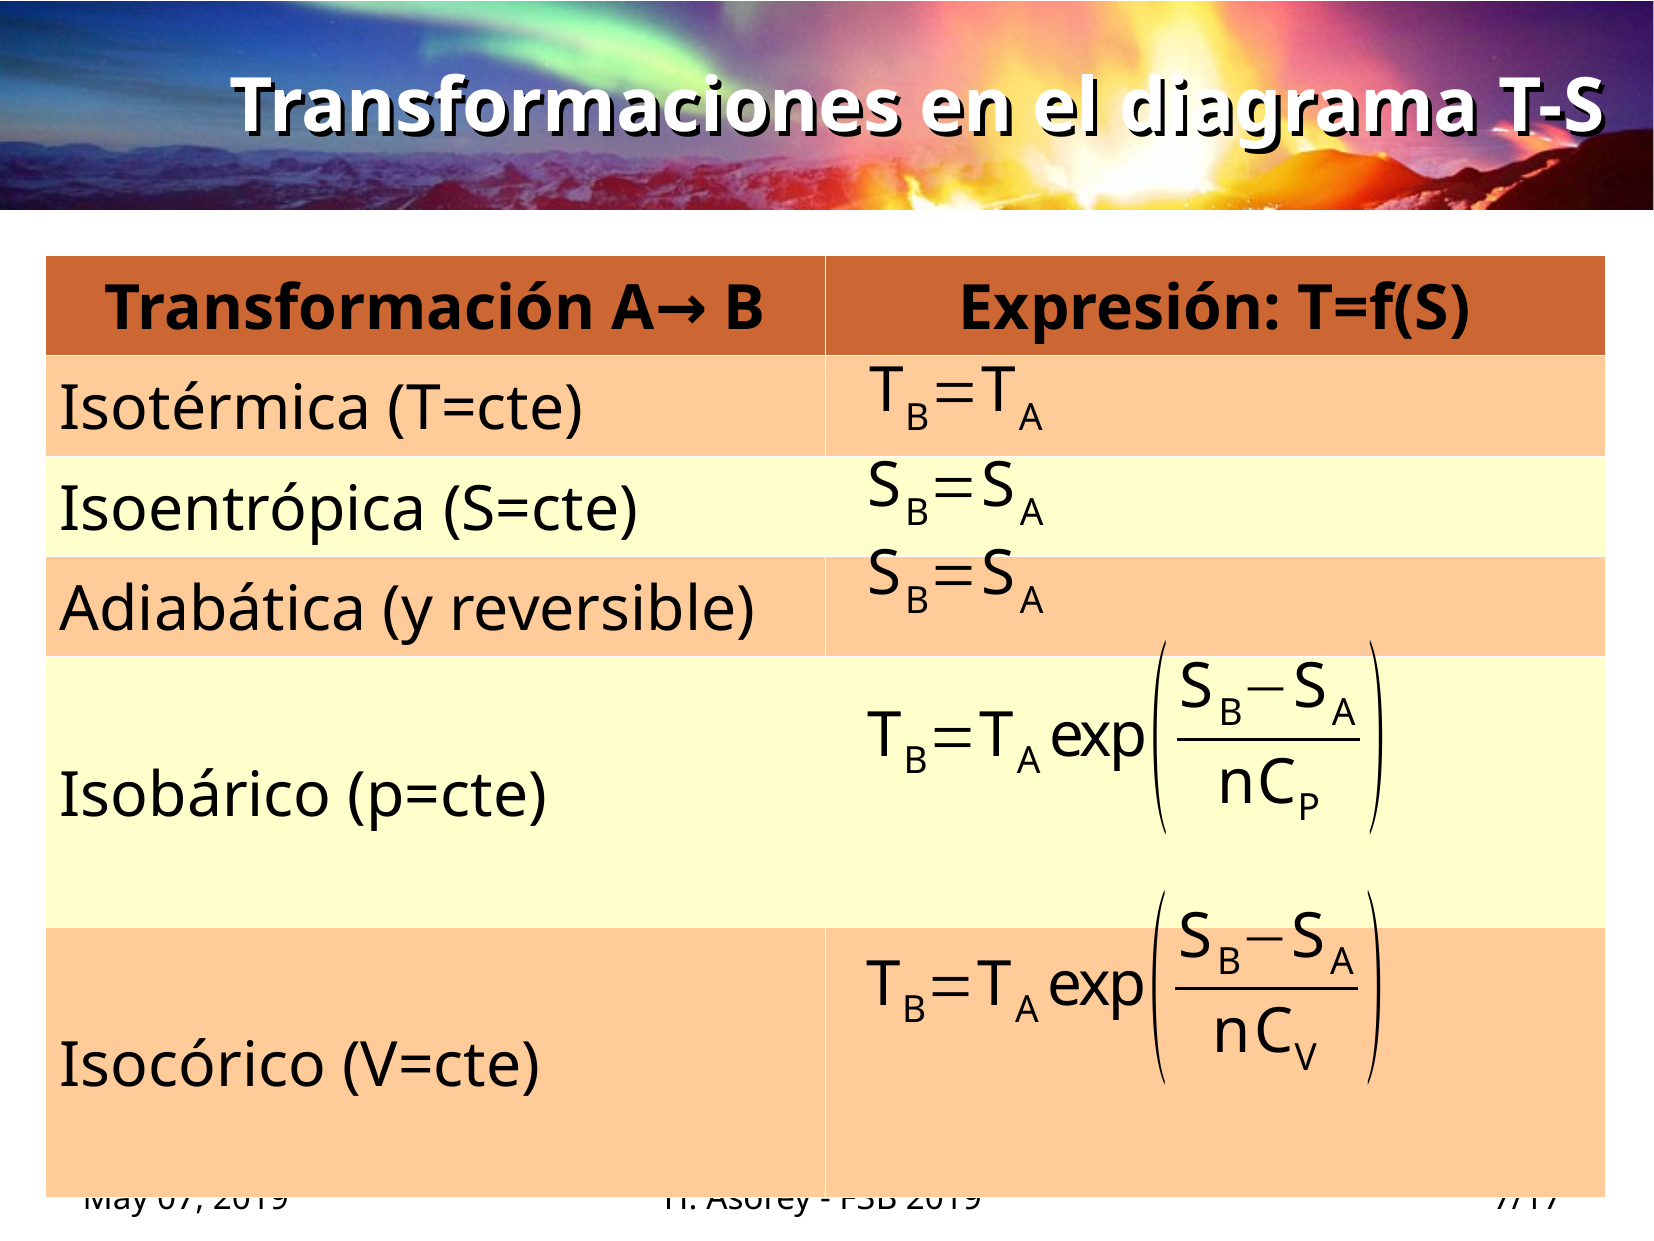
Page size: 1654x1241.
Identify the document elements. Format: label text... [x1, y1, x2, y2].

chart [861, 352, 1050, 439]
chart [860, 637, 1393, 840]
chart [858, 886, 1391, 1089]
table_cell [826, 457, 1605, 556]
table_cell Isocórico (V=cte) [46, 928, 825, 1197]
title Transformaciones en el diagrama T-S [45, 15, 1606, 191]
table_header Transformación A→ B [46, 256, 825, 355]
table_cell Isoentrópica (S=cte) [46, 457, 825, 556]
table_cell Adiabática (y reversible) [46, 557, 825, 656]
table_cell [826, 356, 1605, 456]
table_cell [826, 928, 1605, 1197]
table_cell Isotérmica (T=cte) [46, 356, 825, 456]
table_header Expresión: T=f(S) [826, 256, 1605, 355]
table_cell [826, 657, 1605, 927]
chart [861, 446, 1051, 534]
chart [861, 535, 1051, 623]
picture [0, 1, 1654, 210]
table_cell Isobárico (p=cte) [46, 657, 825, 927]
table_cell [826, 557, 1605, 656]
